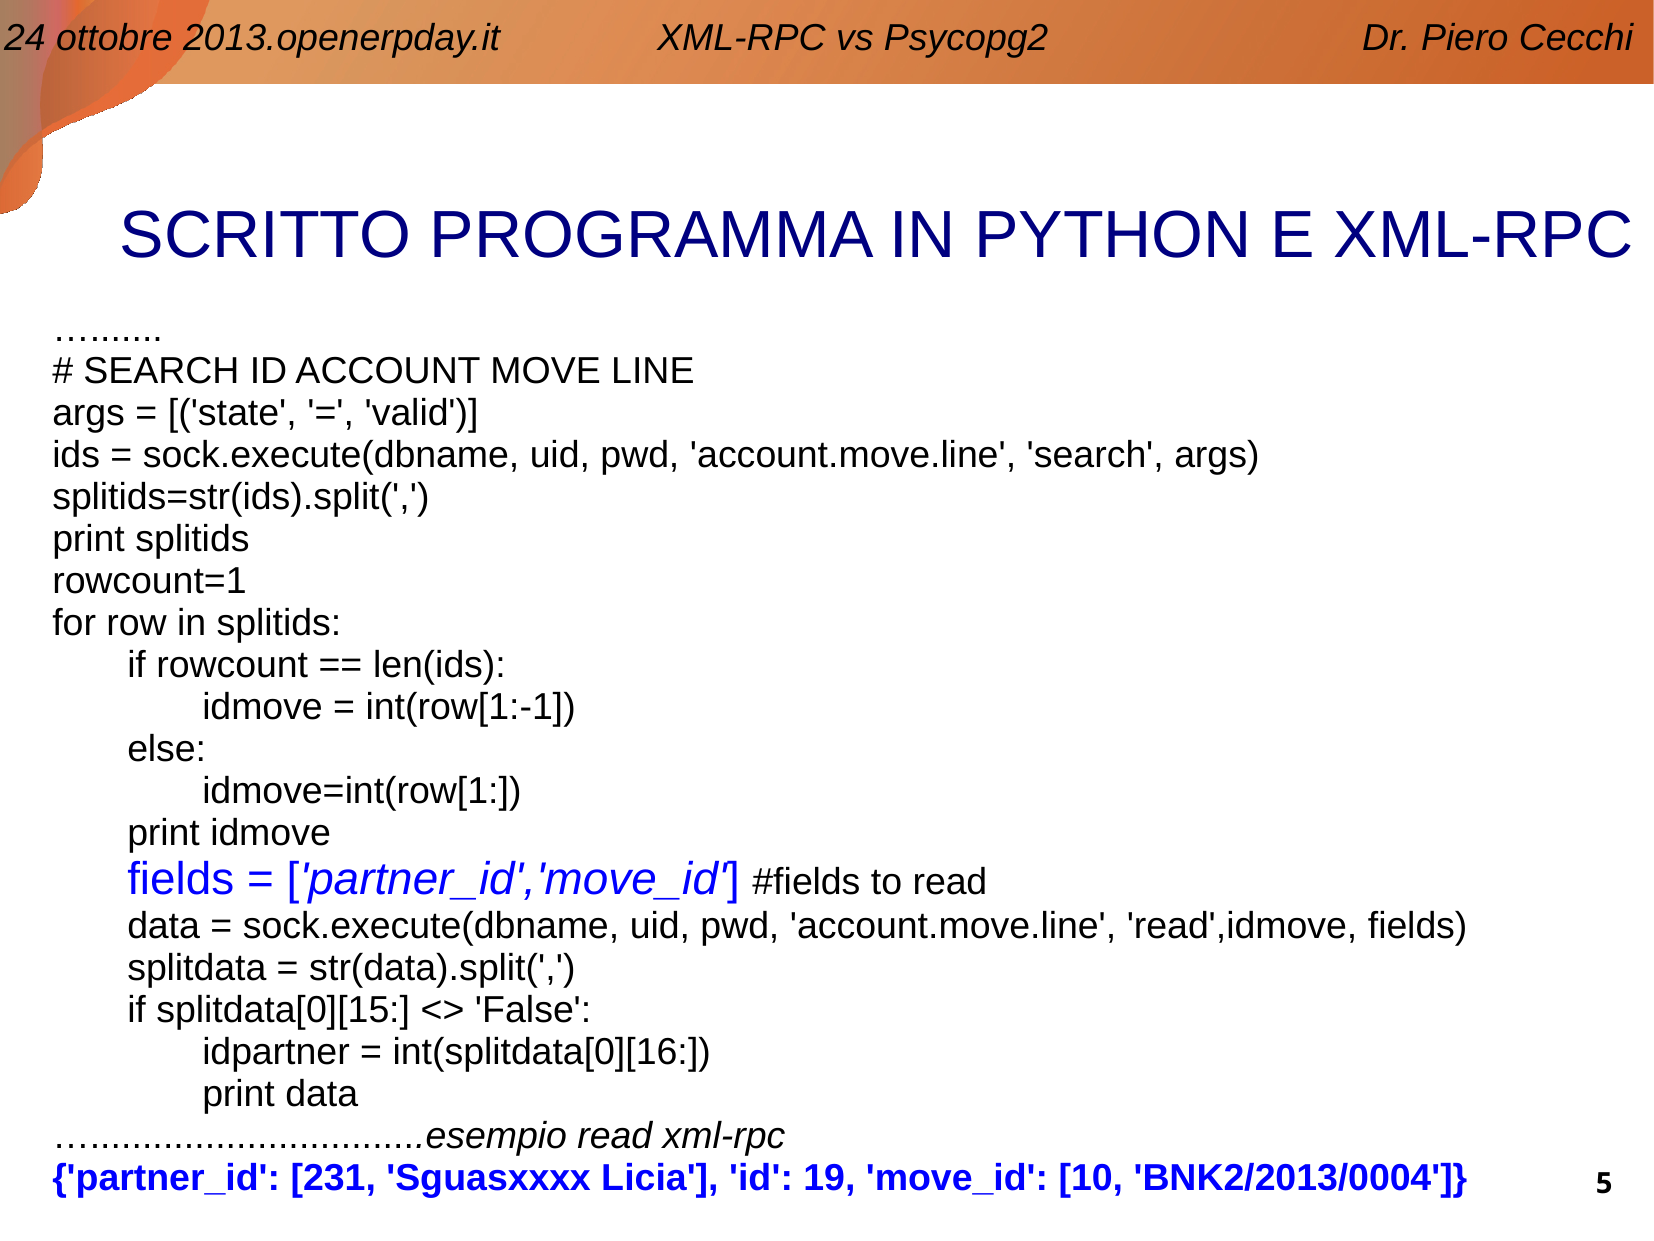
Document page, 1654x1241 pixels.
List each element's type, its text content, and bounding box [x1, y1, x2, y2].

picture [0, 0, 1654, 225]
title SCRITTO PROGRAMMA IN PYTHON E XML-RPC [112, 150, 1643, 318]
text_box …....... # SEARCH ID ACCOUNT MOVE LINE args = [('state', '=', 'valid')] ids = sock.execute(dbname, uid, pwd, 'account.move.line', 'search', args) splitids=str(ids).split(',') print splitids rowcount=1 for row in splitids: if rowcount == len(ids): idmove = int(row[1:-1]) else: idmove=int(row[1:]) print idmove fields = ['partner_id','move_id'] #fields to read data = sock.execute(dbname, uid, pwd, 'account.move.line', 'read',idmove, fields) splitdata = str(data).split(',') if splitdata[0][15:] <> 'False': idpartner = int(splitdata[0][16:]) print data …................................esempio read xml-rpc {'partner_id': [231, 'Sguasxxxx Licia'], 'id': 19, 'move_id': [10, 'BNK2/2013/0004']} [37, 300, 1576, 1206]
